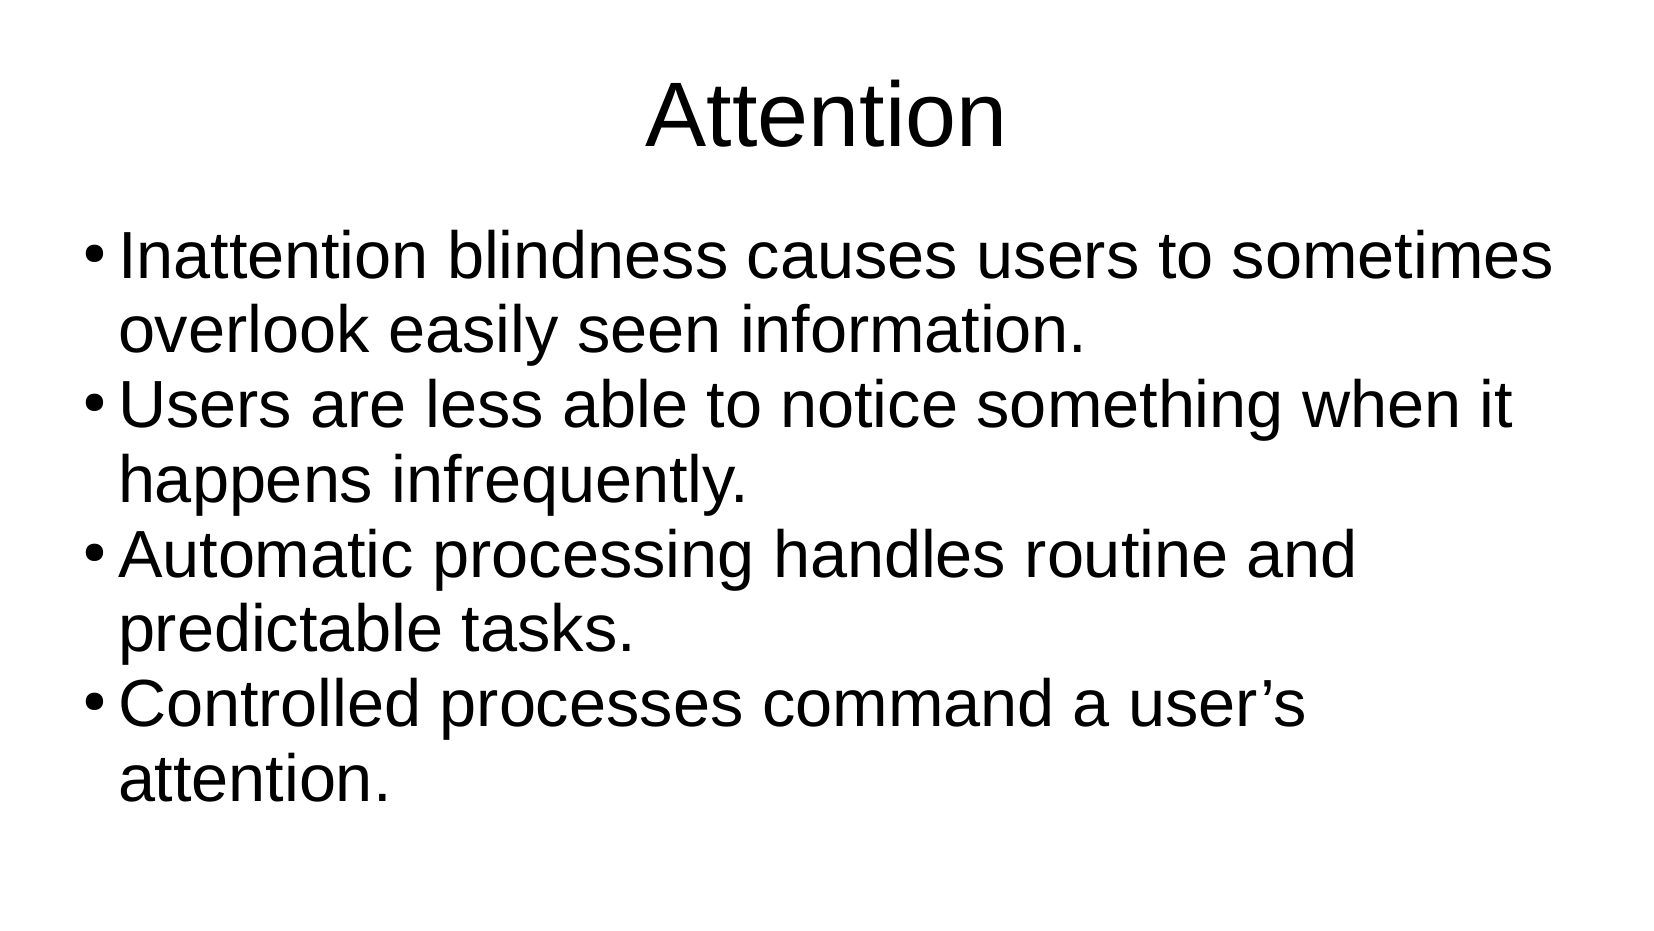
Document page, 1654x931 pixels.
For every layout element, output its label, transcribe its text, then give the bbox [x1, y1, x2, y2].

title Attention [82, 37, 1571, 193]
subtitle Inattention blindness causes users to sometimes overlook easily seen information. Users are less able to notice something when it happens infrequently. Automatic processing handles routine and predictable tasks. Controlled processes command a user’s attention. [82, 217, 1571, 816]
